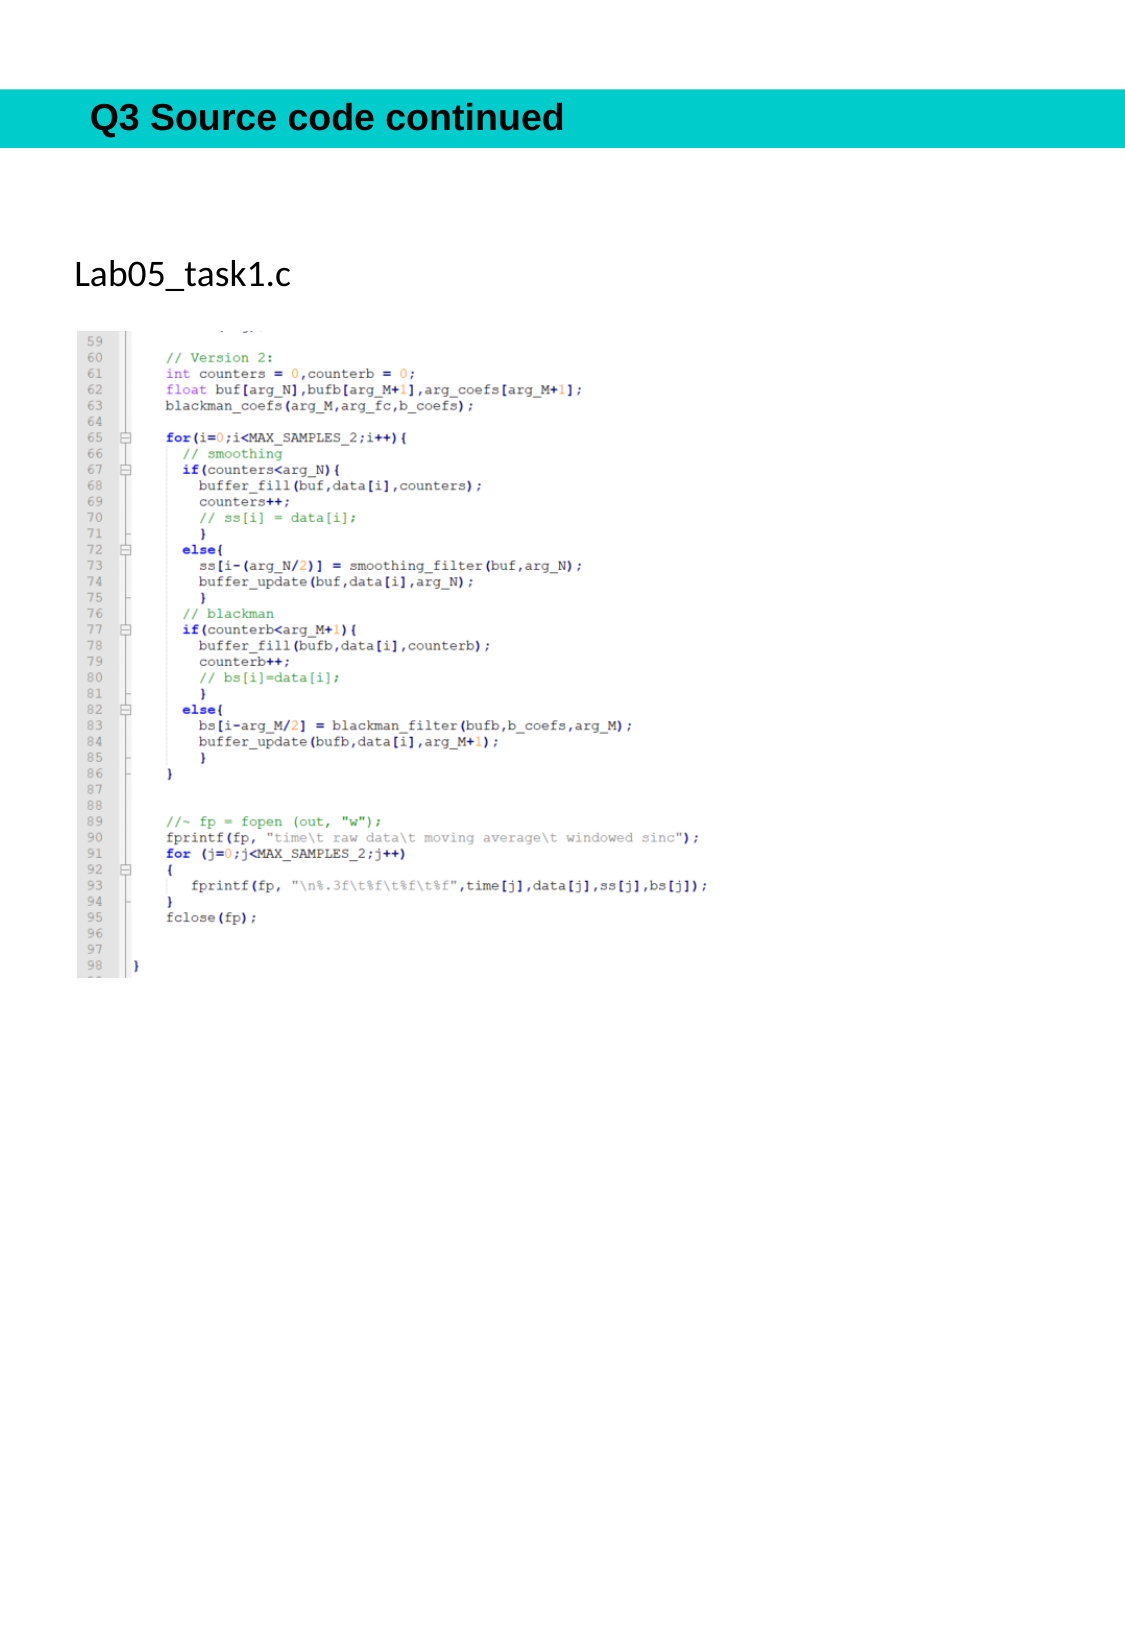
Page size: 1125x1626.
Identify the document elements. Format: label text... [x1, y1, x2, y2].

picture [77, 331, 727, 978]
text_box Q3 Source code continued [0, 89, 1125, 148]
text_box Lab05_task1.c [59, 241, 1066, 303]
